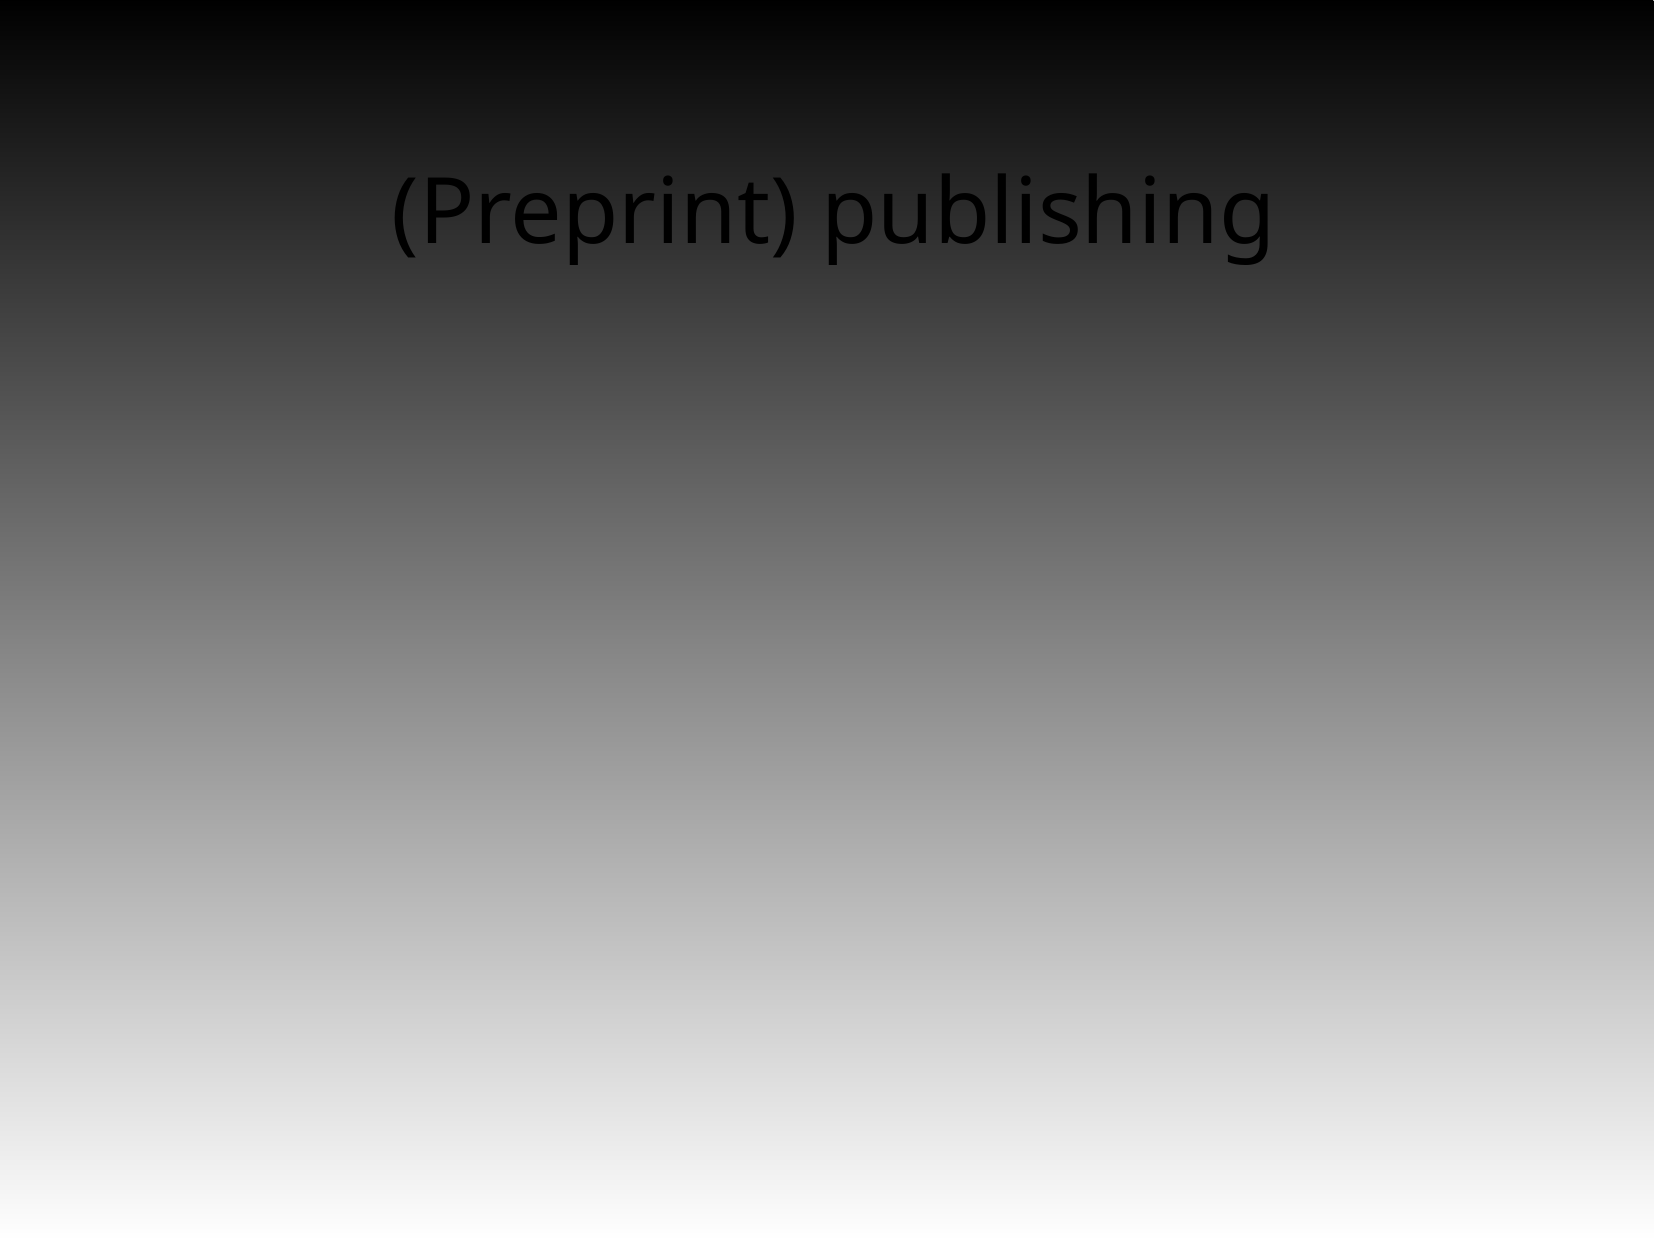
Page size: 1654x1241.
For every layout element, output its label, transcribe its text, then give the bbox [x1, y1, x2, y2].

title (Preprint) publishing [90, 105, 1579, 313]
